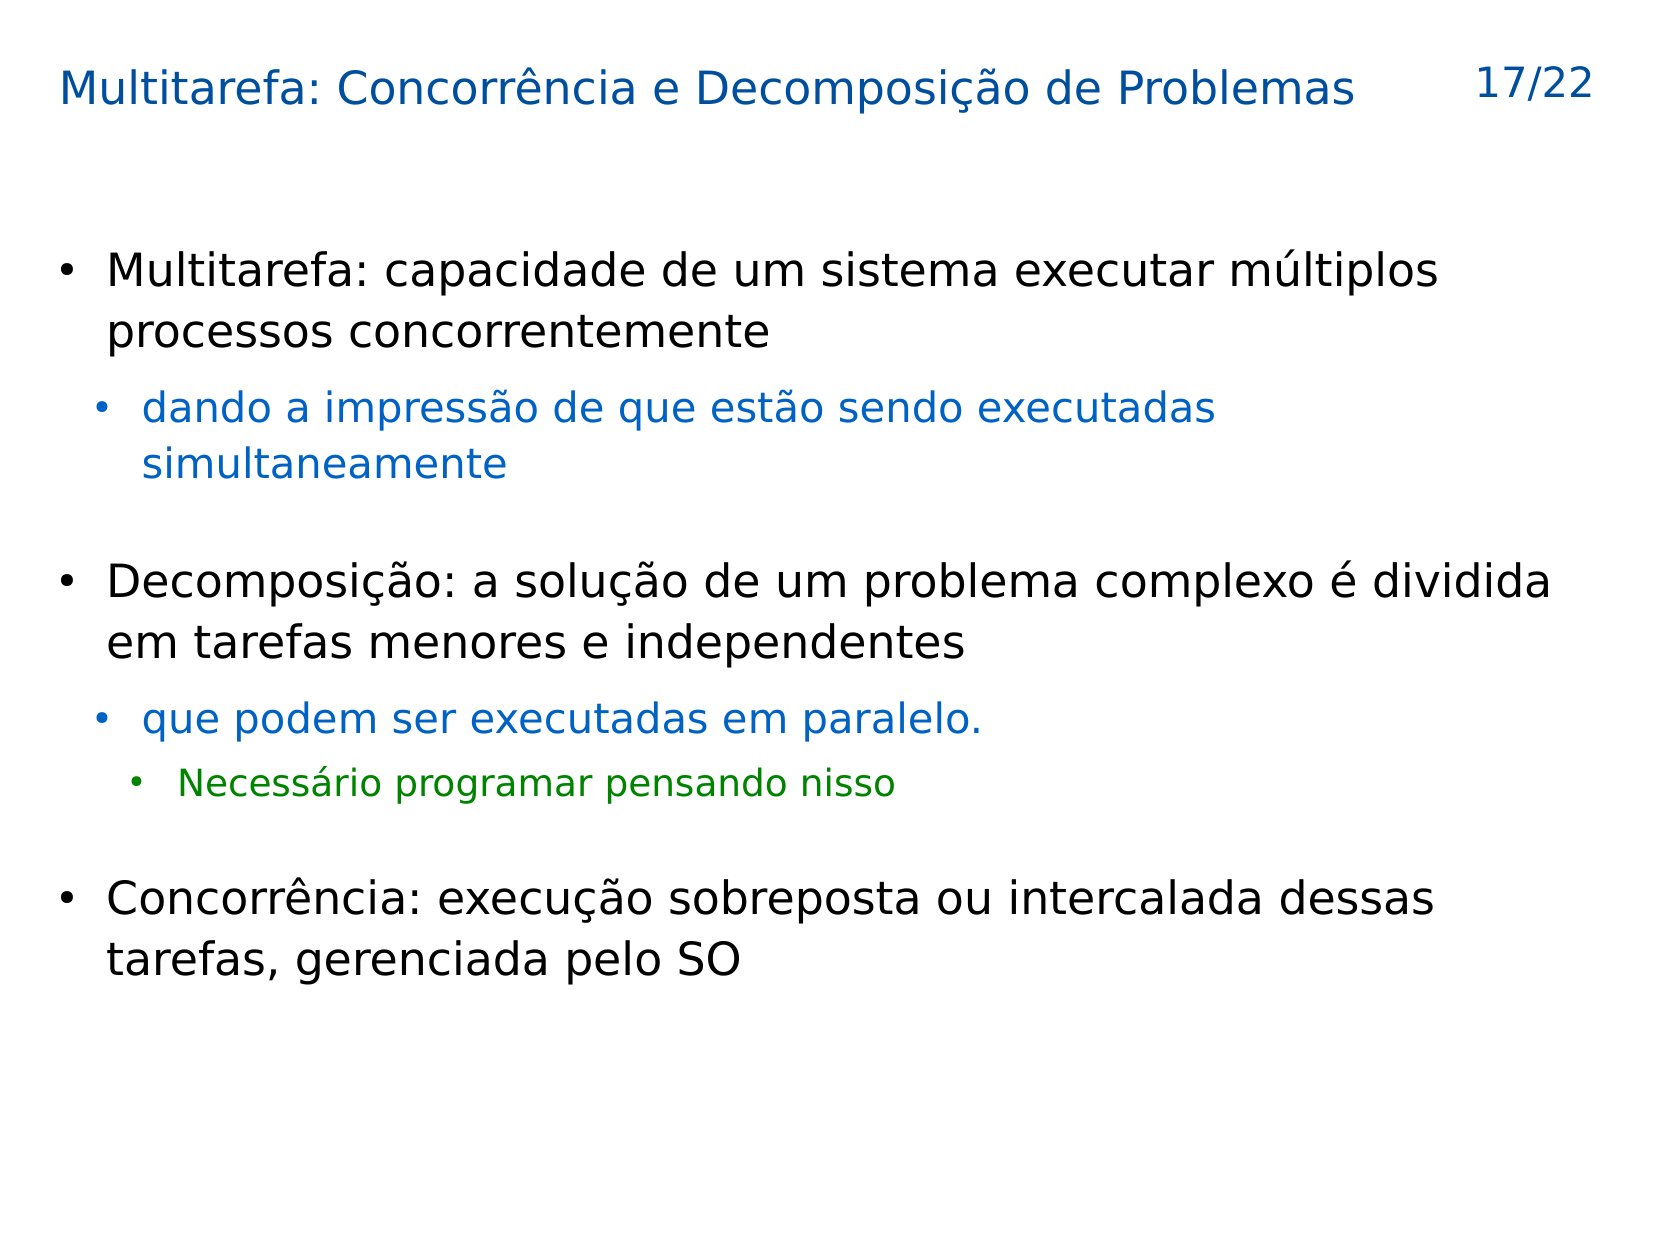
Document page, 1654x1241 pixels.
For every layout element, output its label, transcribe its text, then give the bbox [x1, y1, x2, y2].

list Multitarefa: capacidade de um sistema executar múltiplos processos concorrentemente dando a impressão de que estão sendo executadas simultaneamente Decomposição: a solução de um problema complexo é dividida em tarefas menores e independentes que podem ser executadas em paralelo. Necessário programar pensando nisso Concorrência: execução sobreposta ou intercalada dessas tarefas, gerenciada pelo SO [59, 236, 1595, 1182]
title Multitarefa: Concorrência e Decomposição de Problemas [59, 29, 1625, 148]
